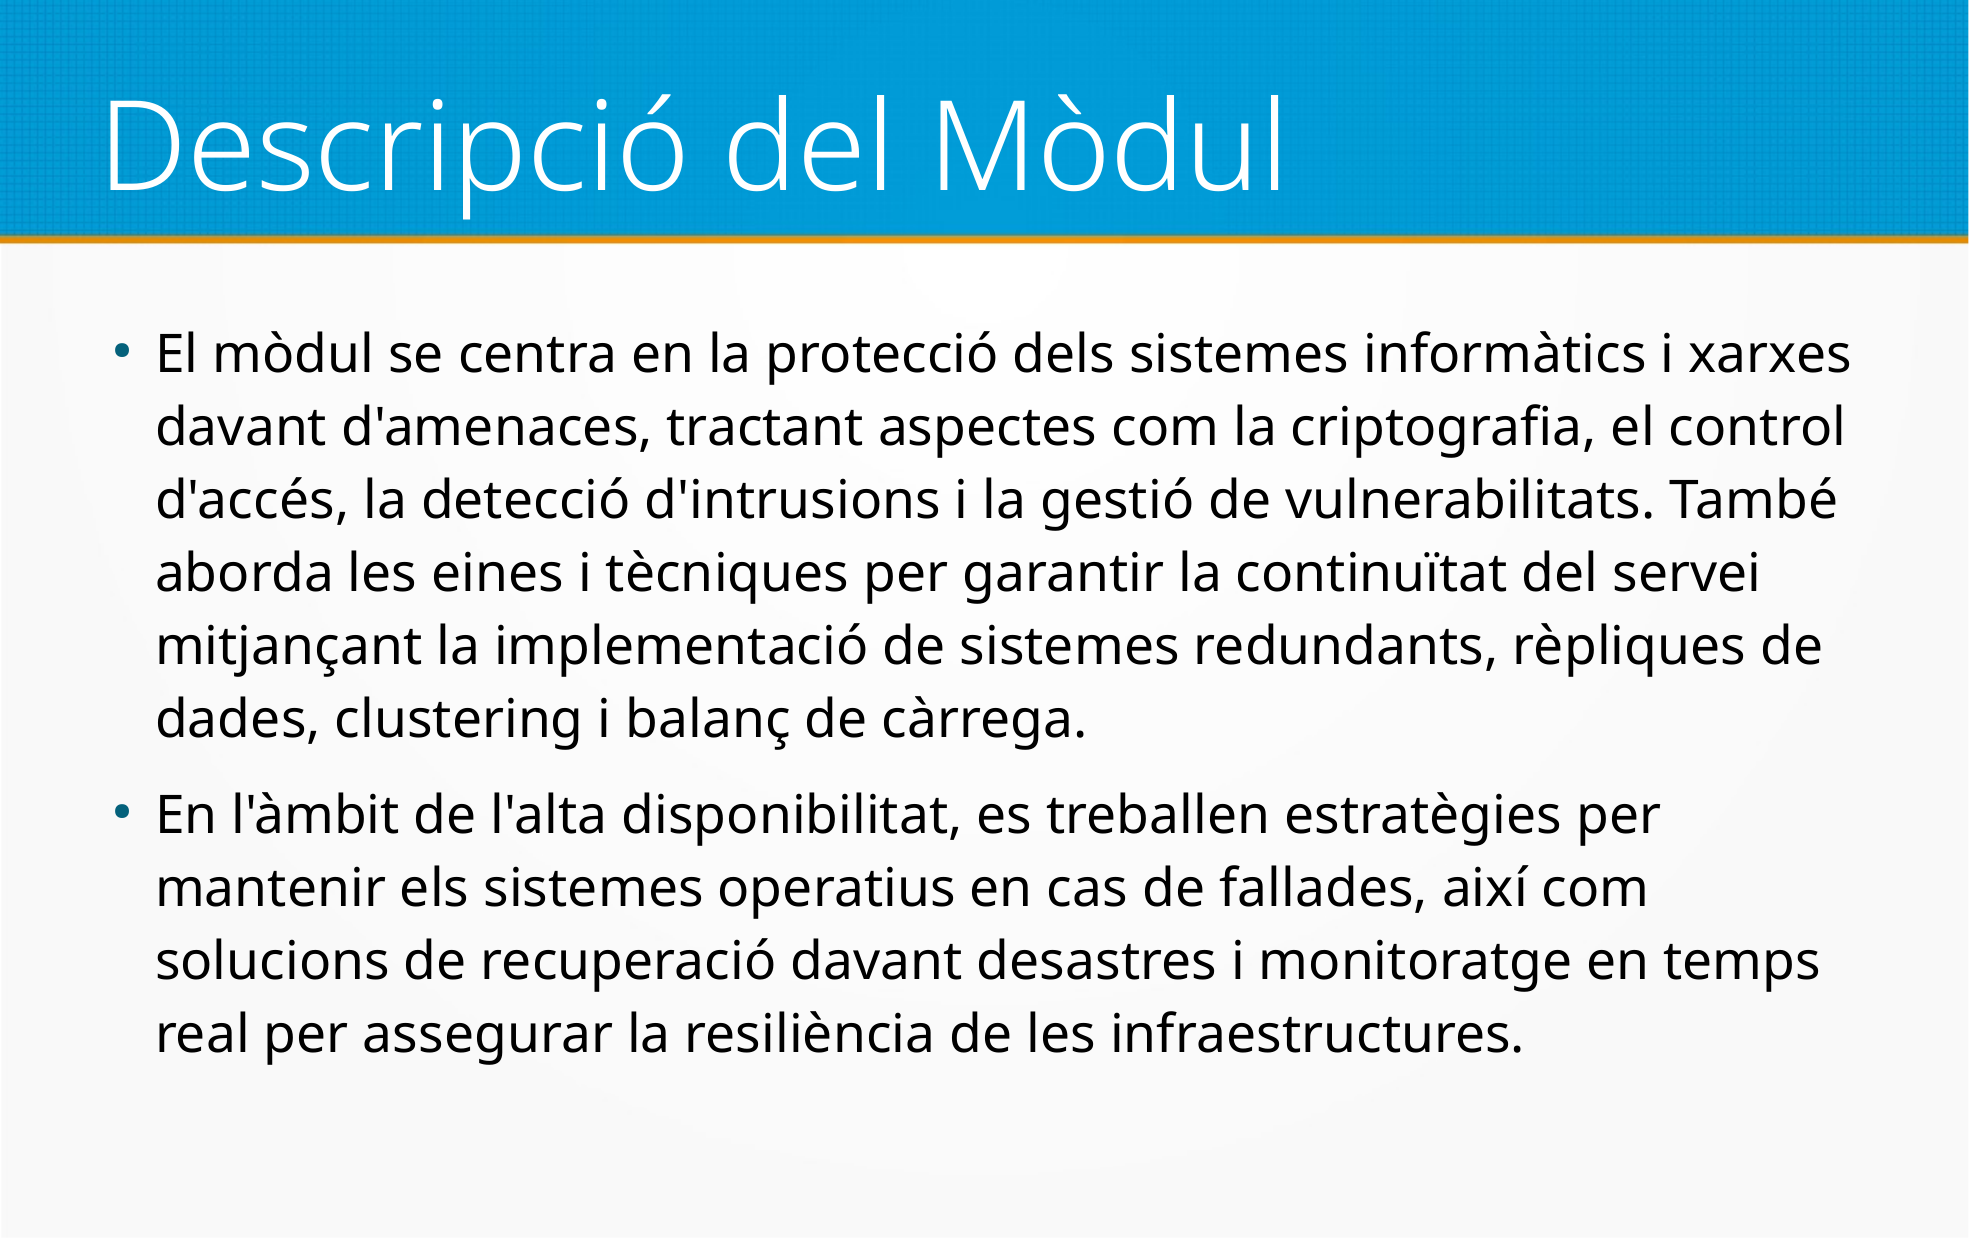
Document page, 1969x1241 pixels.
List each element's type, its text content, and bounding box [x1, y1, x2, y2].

list El mòdul se centra en la protecció dels sistemes informàtics i xarxes davant d'amenaces, tractant aspectes com la criptografia, el control d'accés, la detecció d'intrusions i la gestió de vulnerabilitats. També aborda les eines i tècniques per garantir la continuïtat del servei mitjançant la implementació de sistemes redundants, rèpliques de dades, clustering i balanç de càrrega. En l'àmbit de l'alta disponibilitat, es treballen estratègies per mantenir els sistemes operatius en cas de fallades, així com solucions de recuperació davant desastres i monitoratge en temps real per assegurar la resiliència de les infraestructures. [98, 315, 1861, 1081]
title Descripció del Mòdul [98, 19, 1870, 227]
picture [0, 233, 1969, 1241]
